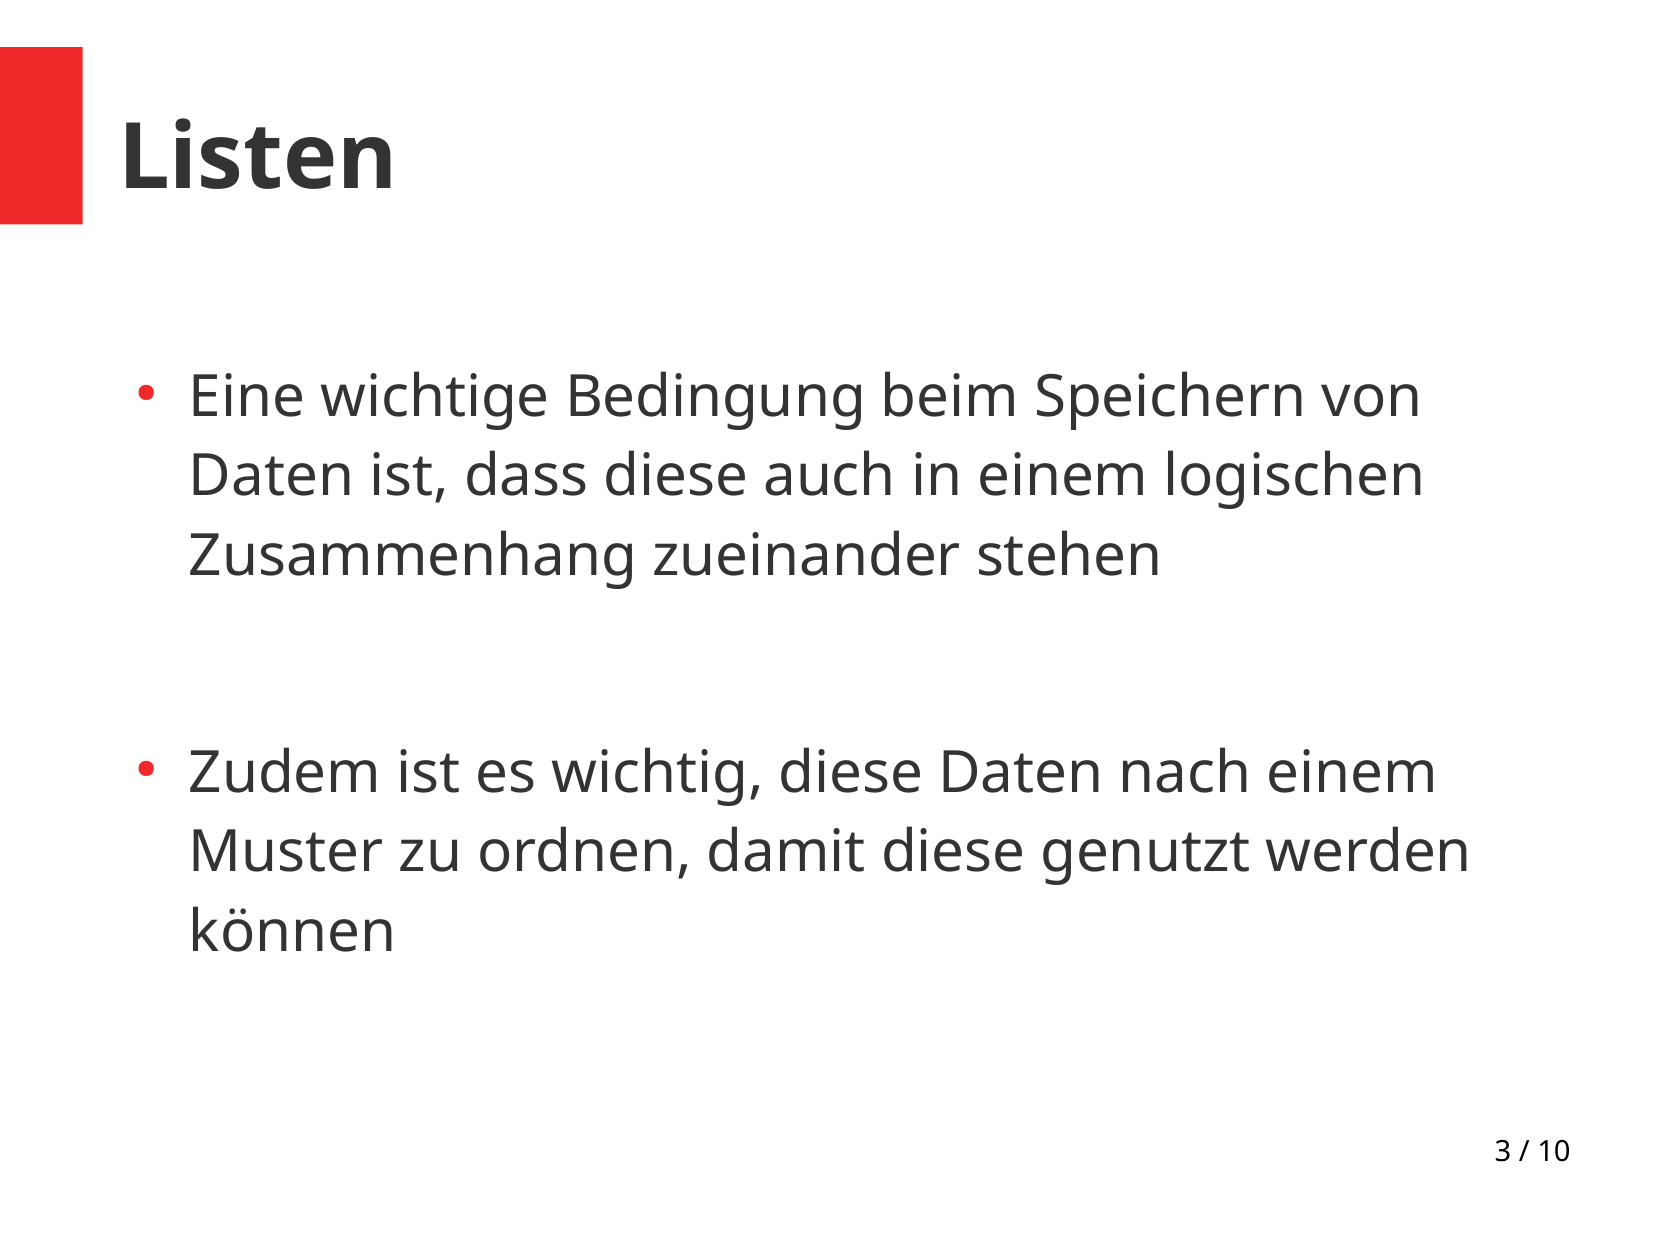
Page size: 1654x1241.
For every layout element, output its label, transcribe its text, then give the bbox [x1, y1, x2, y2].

list Eine wichtige Bedingung beim Speichern von Daten ist, dass diese auch in einem logischen Zusammenhang zueinander stehen Zudem ist es wichtig, diese Daten nach einem Muster zu ordnen, damit diese genutzt werden können [118, 354, 1536, 1074]
title Listen [118, 49, 1571, 257]
